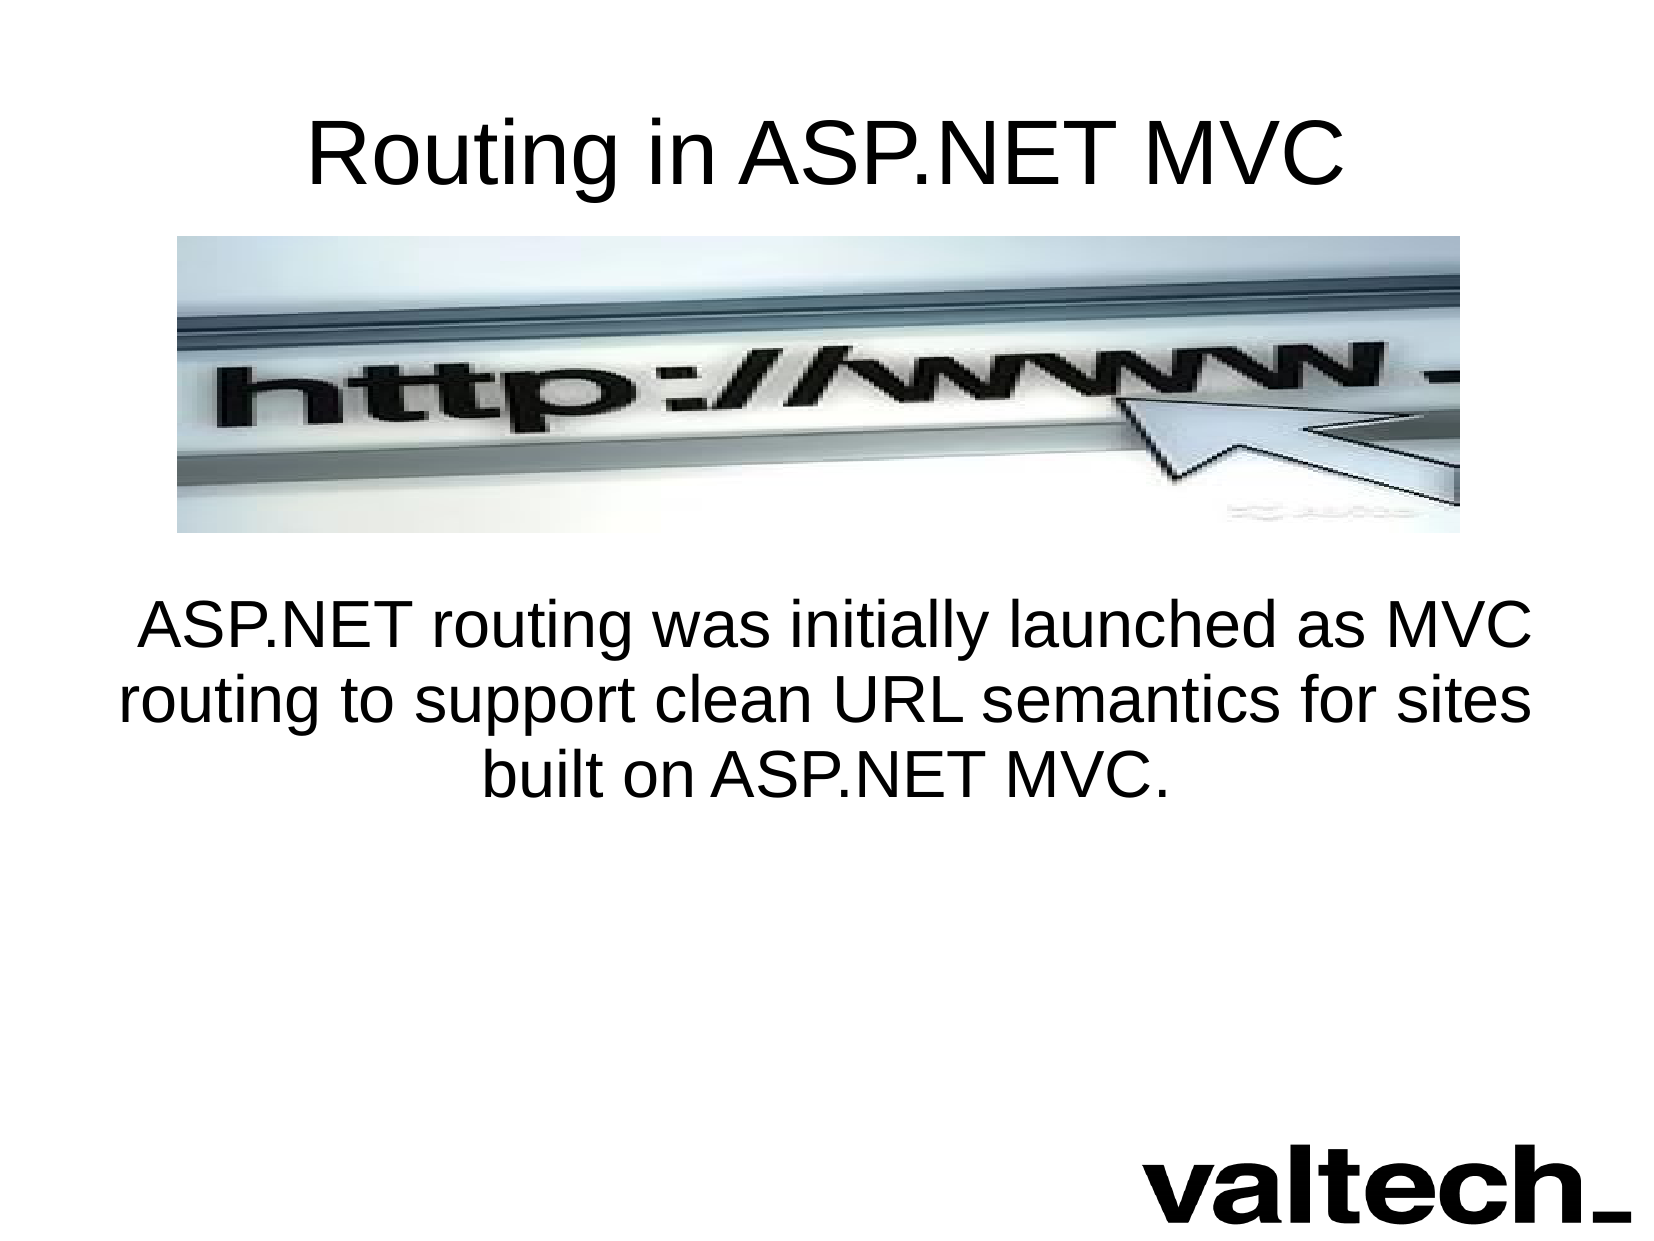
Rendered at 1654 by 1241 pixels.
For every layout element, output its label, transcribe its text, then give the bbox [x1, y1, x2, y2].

title Routing in ASP.NET MVC [82, 49, 1571, 257]
picture [1122, 1121, 1645, 1241]
subtitle ASP.NET routing was initially launched as MVC routing to support clean URL semantics for sites built on ASP.NET MVC. [82, 290, 1571, 1109]
picture [177, 236, 1460, 534]
